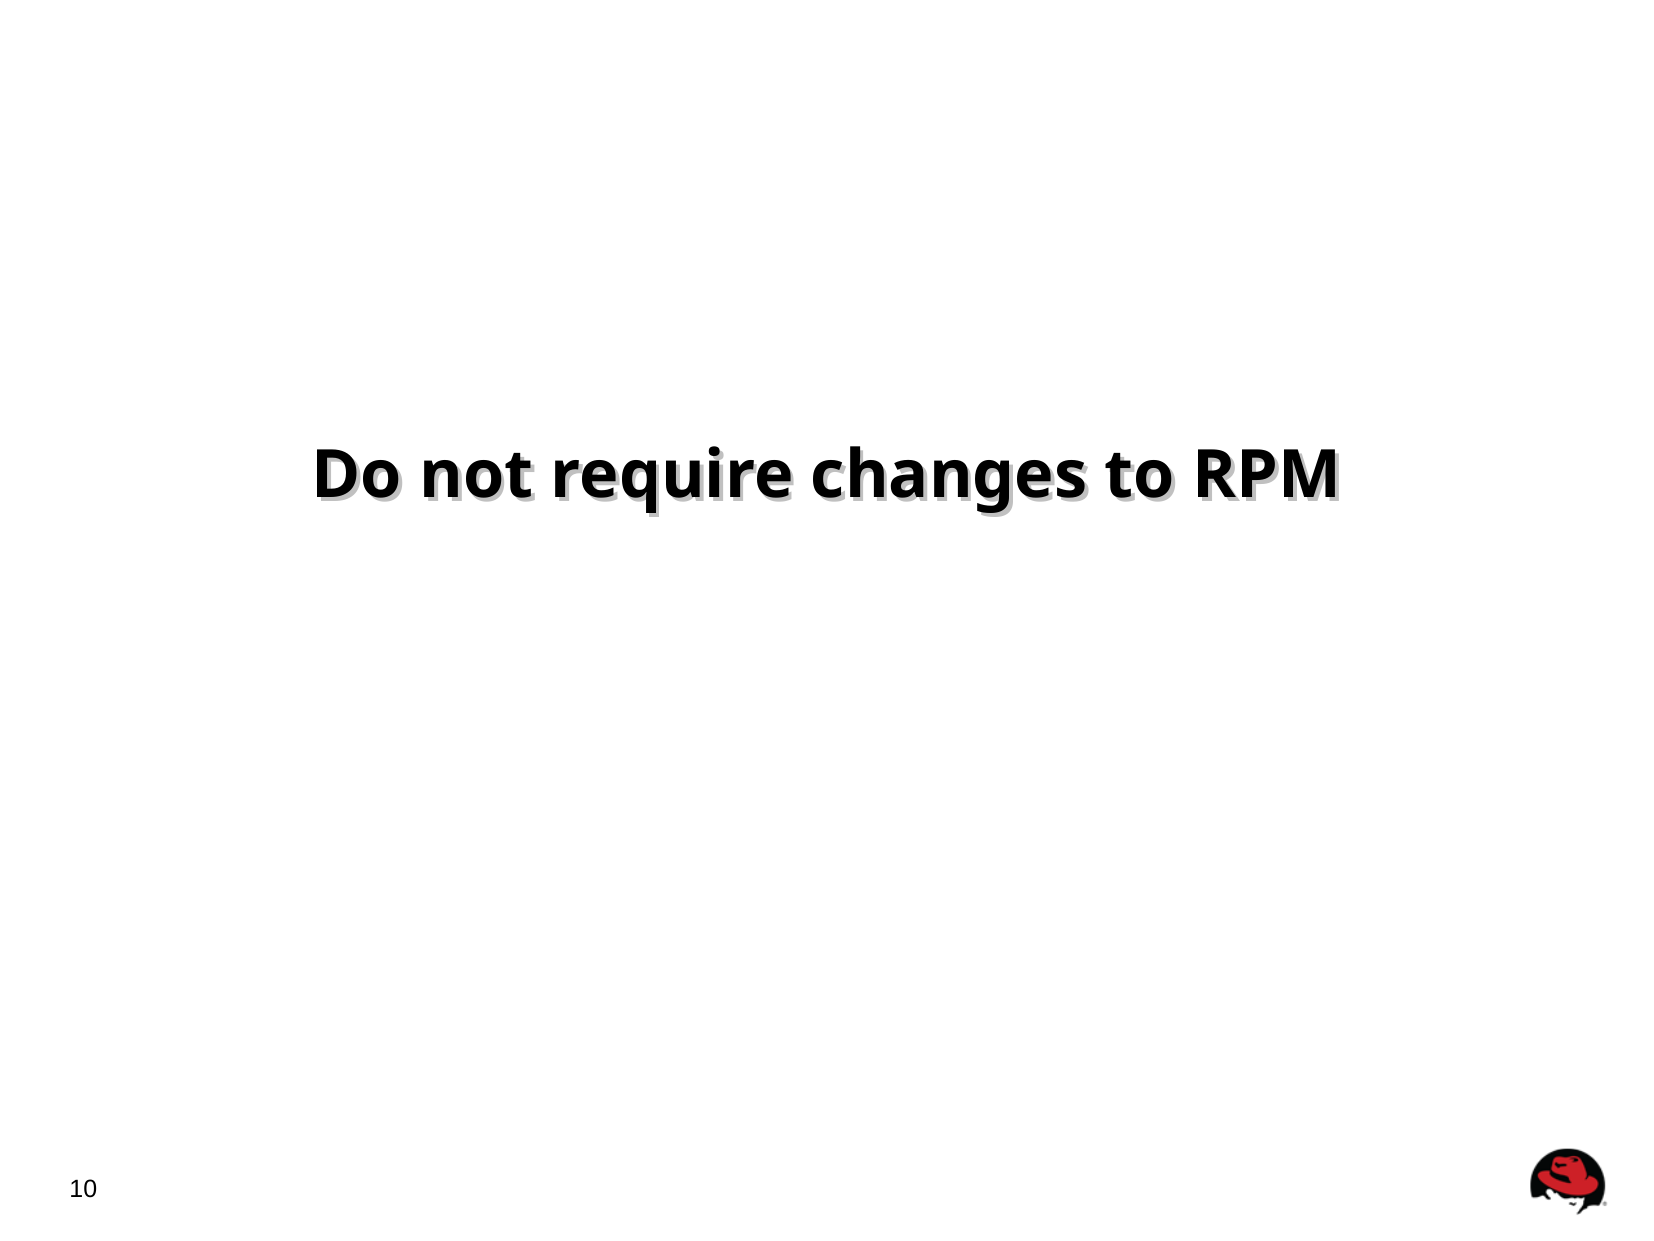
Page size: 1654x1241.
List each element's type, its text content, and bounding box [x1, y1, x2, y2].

subtitle Do not require changes to RPM [82, 37, 1571, 1039]
picture [1529, 1146, 1613, 1224]
